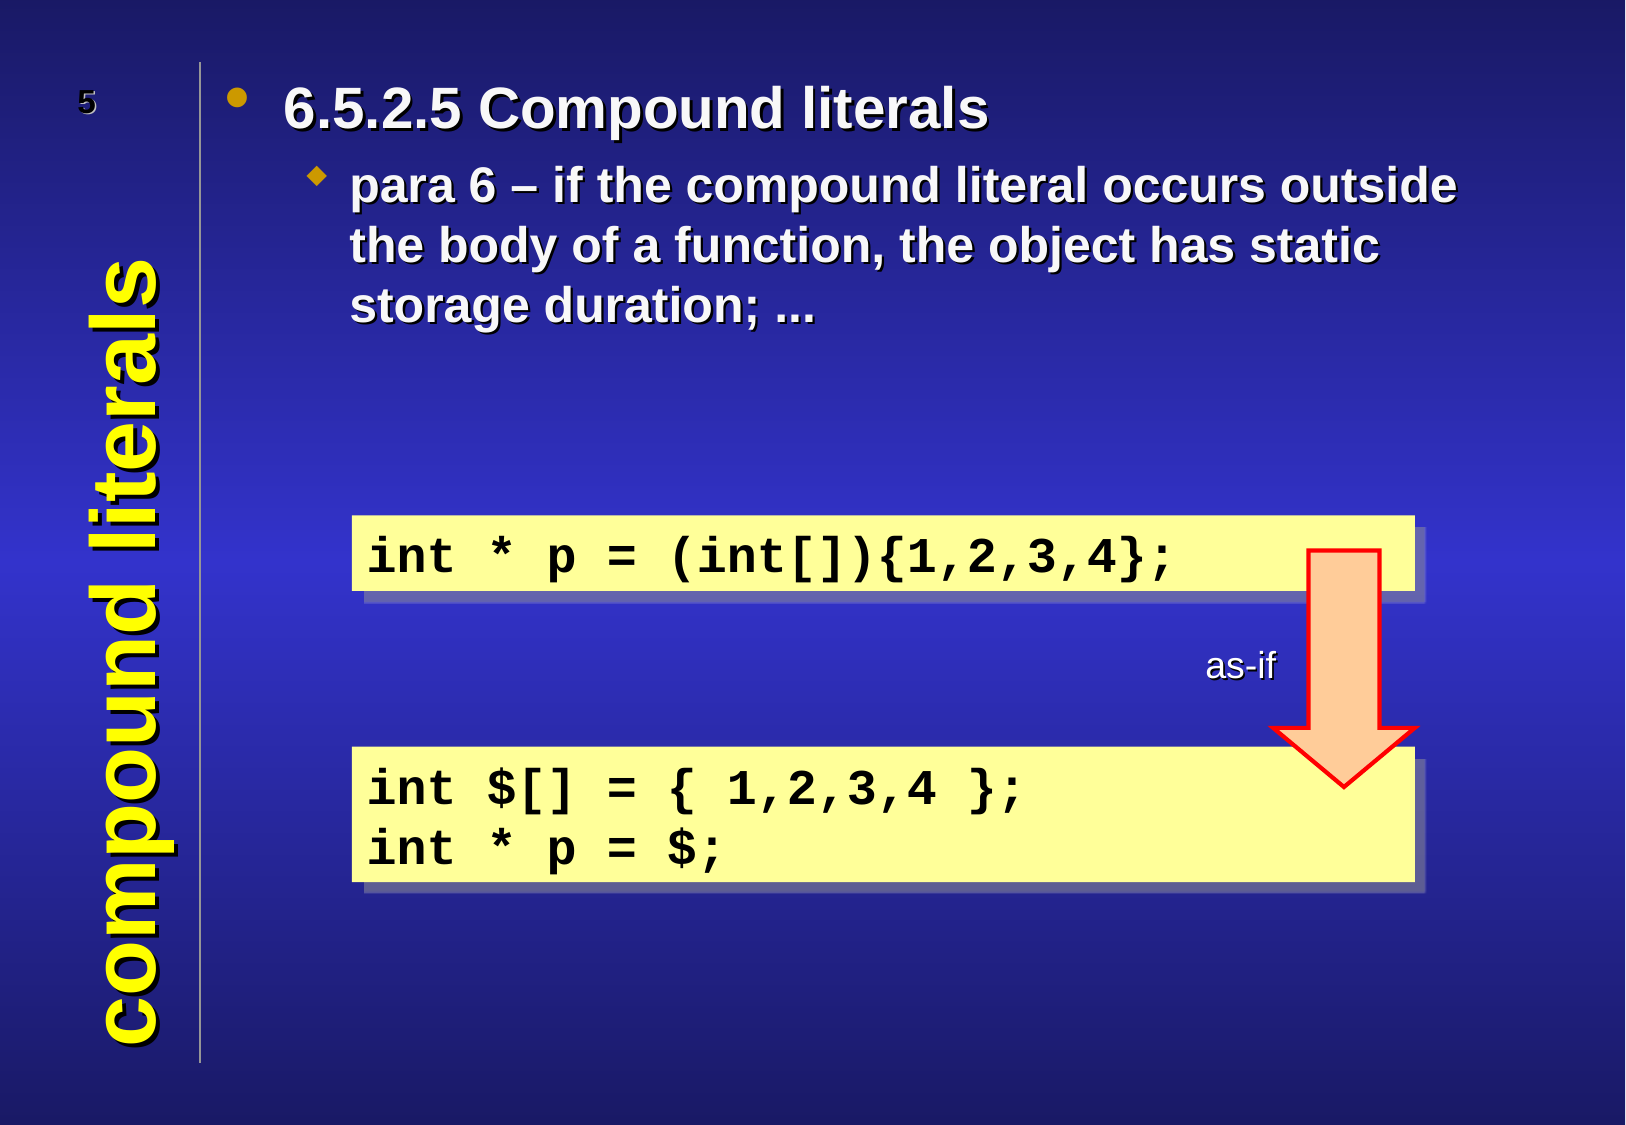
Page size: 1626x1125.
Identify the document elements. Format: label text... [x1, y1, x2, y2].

list 6.5.2.5 Compound literals para 6 – if the compound literal occurs outside the body of a function, the object has static storage duration; ... [212, 62, 1550, 1063]
text_box int * p = (int[]){1,2,3,4}; [351, 515, 1415, 591]
text_box [1273, 550, 1415, 788]
title compound literals [50, 187, 188, 1063]
text_box as-if [1190, 633, 1333, 694]
text_box int $[] = { 1,2,3,4 }; int * p = $; [351, 746, 1415, 883]
